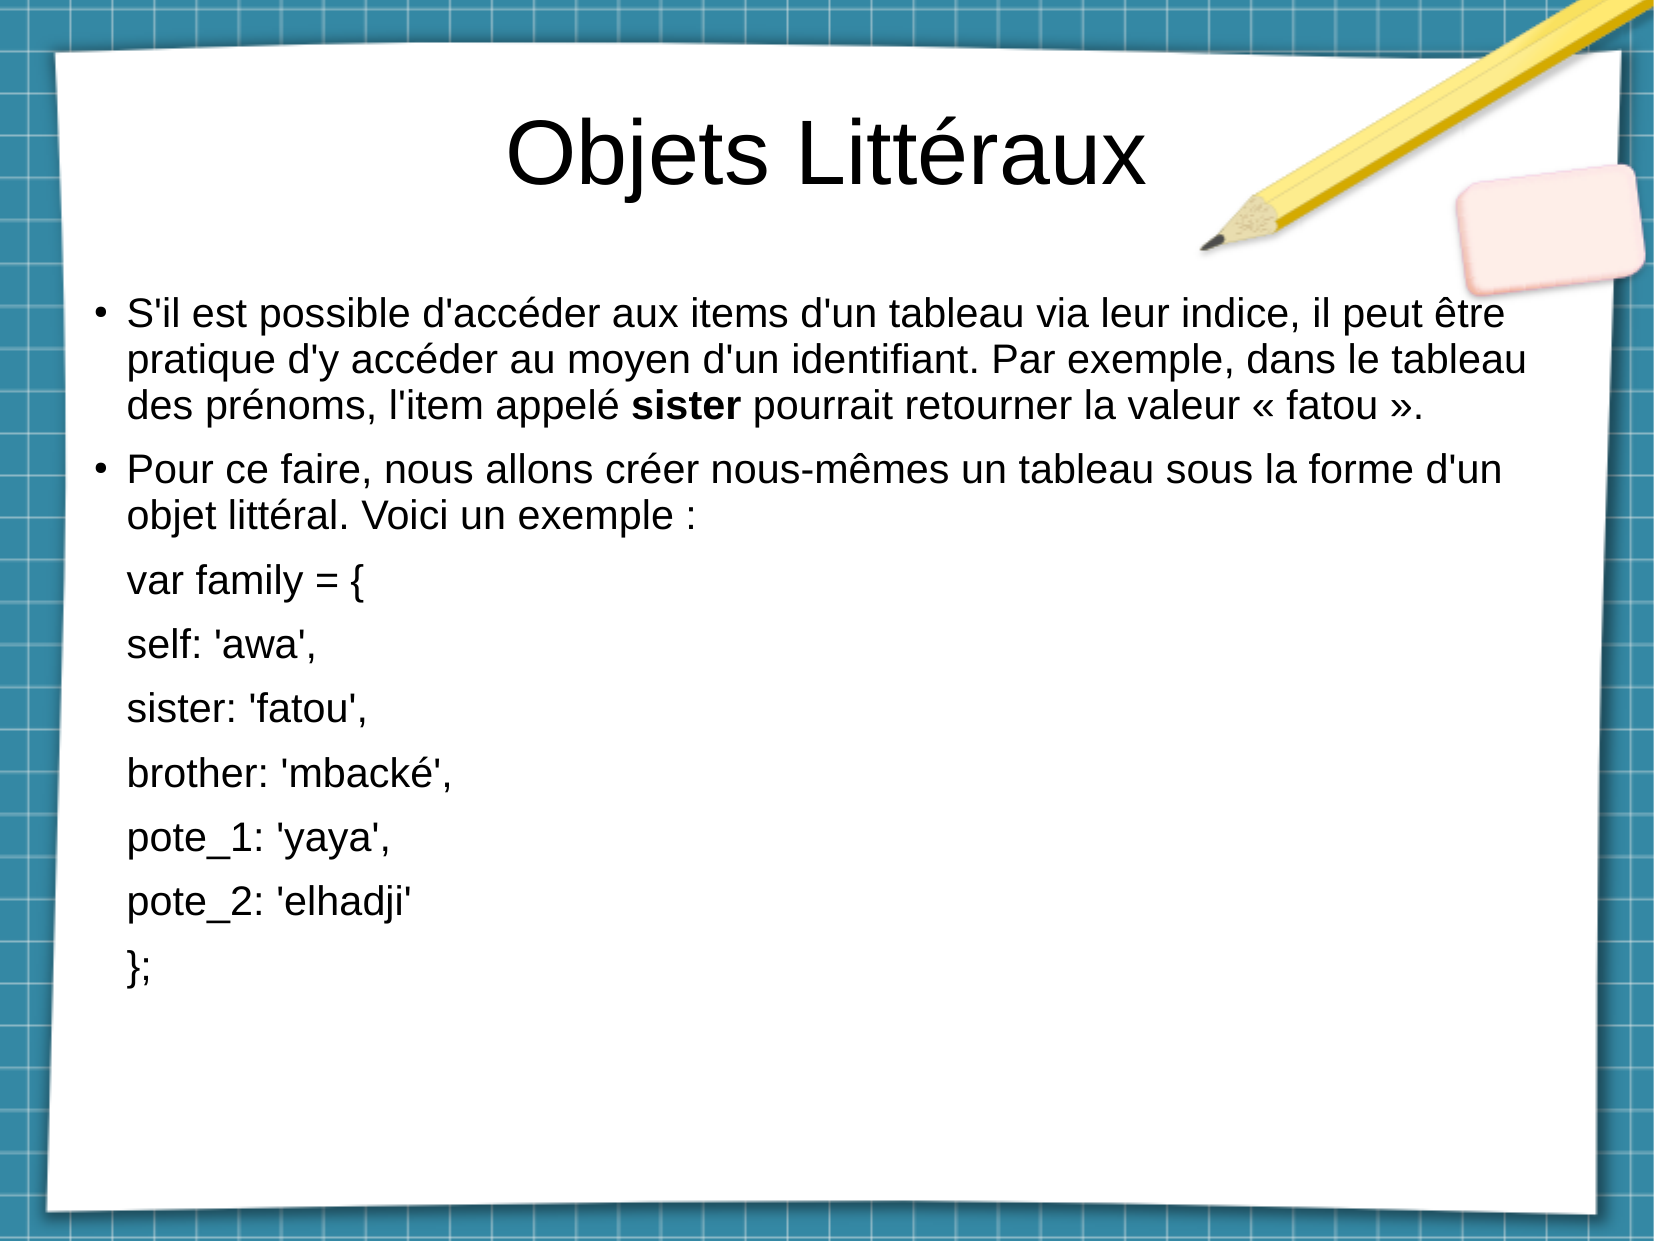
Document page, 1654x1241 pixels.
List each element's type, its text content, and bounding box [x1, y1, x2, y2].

picture [0, 0, 1654, 1241]
title Objets Littéraux [82, 49, 1571, 257]
list S'il est possible d'accéder aux items d'un tableau via leur indice, il peut être pratique d'y accéder au moyen d'un identifiant. Par exemple, dans le tableau des prénoms, l'item appelé sister pourrait retourner la valeur « fatou ». Pour ce faire, nous allons créer nous-mêmes un tableau sous la forme d'un objet littéral. Voici un exemple : var family = { self: 'awa', sister: 'fatou', brother: 'mbacké', pote_1: 'yaya', pote_2: 'elhadji' }; [82, 290, 1571, 1010]
